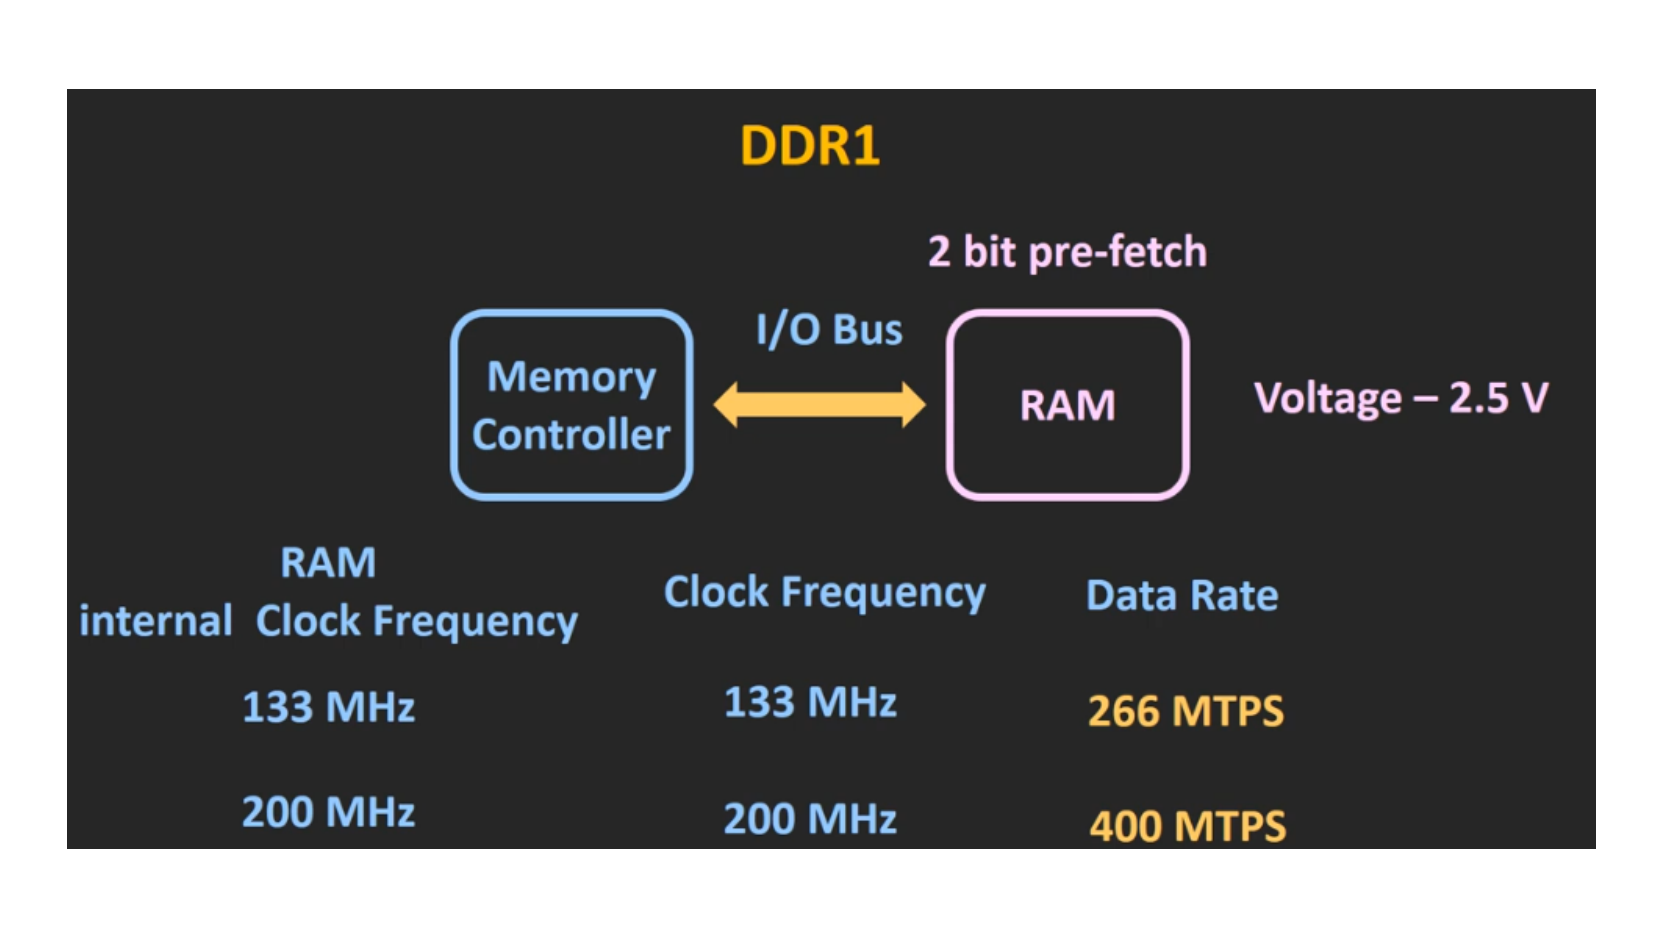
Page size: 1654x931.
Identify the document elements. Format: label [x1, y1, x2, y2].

picture [67, 89, 1596, 849]
